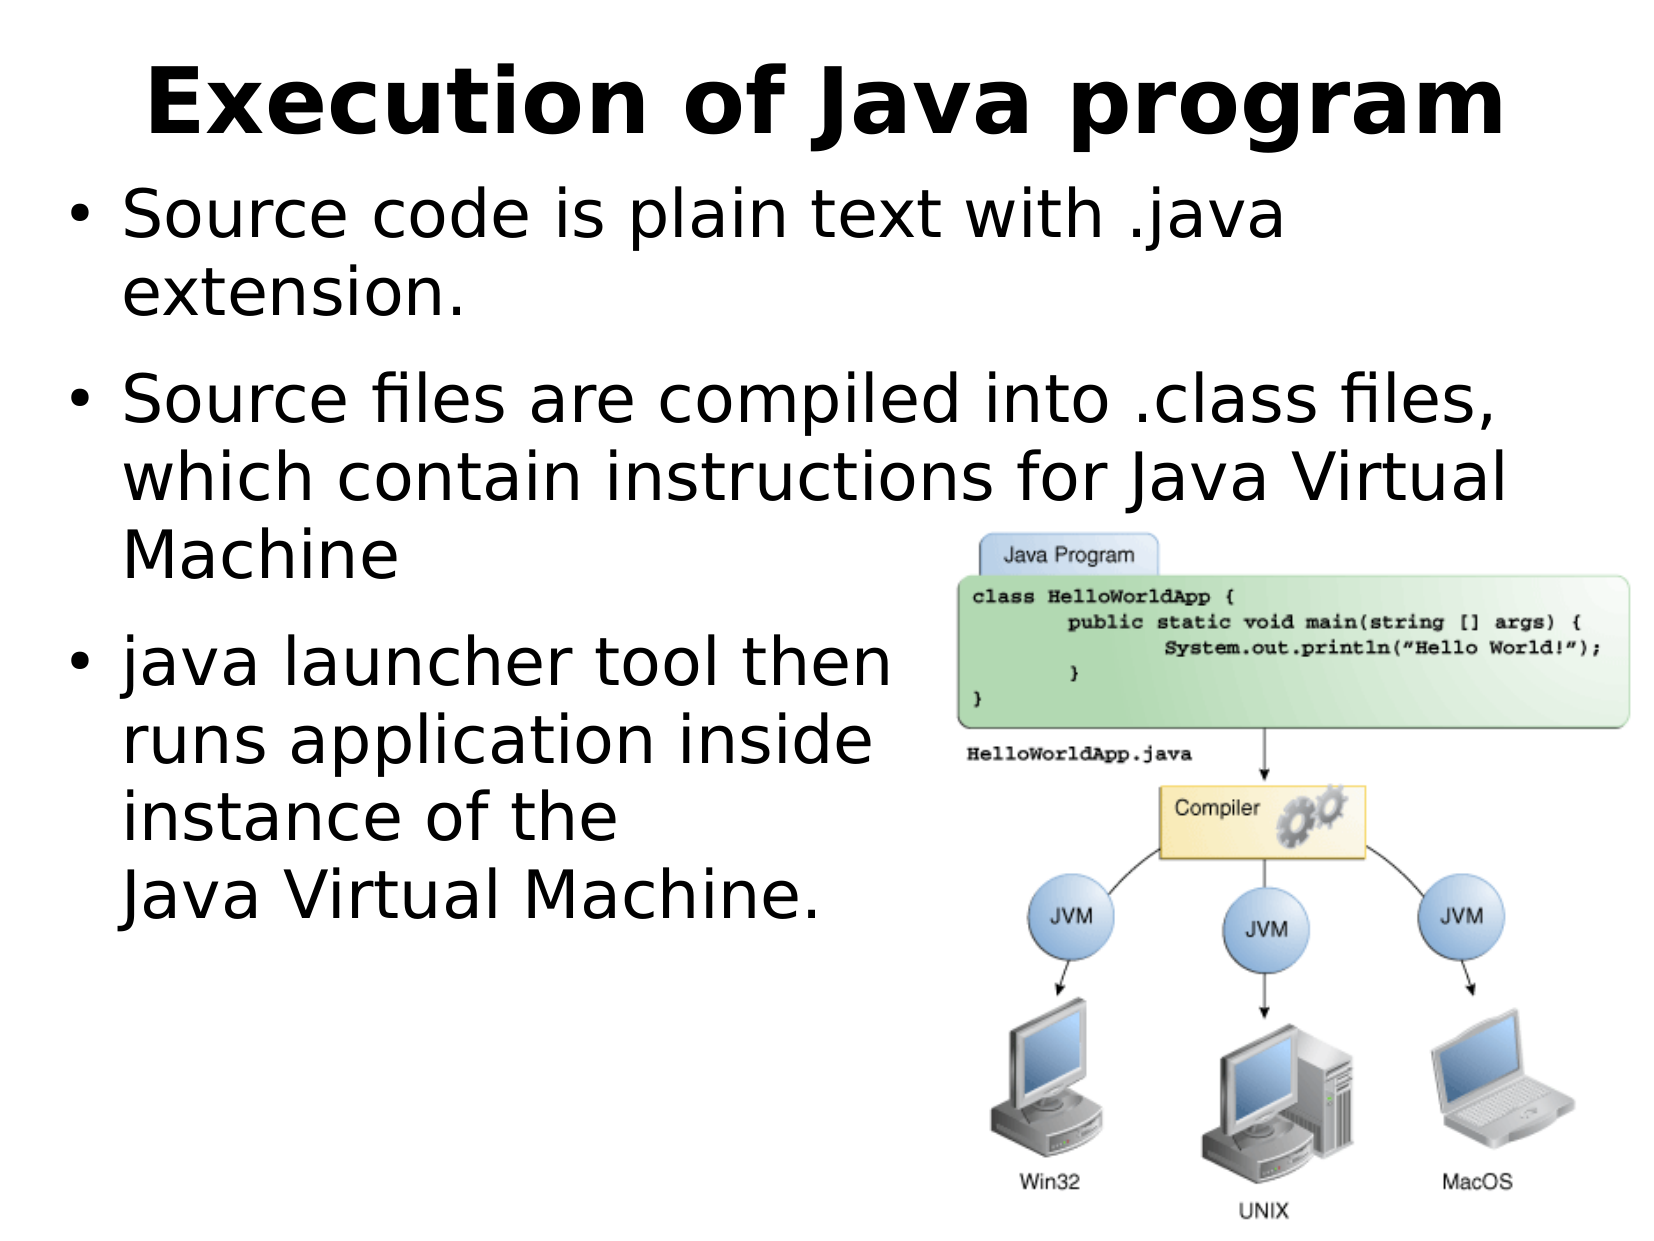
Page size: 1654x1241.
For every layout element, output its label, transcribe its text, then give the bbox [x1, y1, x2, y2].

picture [946, 516, 1643, 1237]
list Source code is plain text with .java extension. Source files are compiled into .class files, which contain instructions for Java Virtual Machine java launcher tool then runs application inside instance of the Java Virtual Machine. [50, 175, 1538, 1186]
title Execution of Java program [82, 28, 1571, 175]
